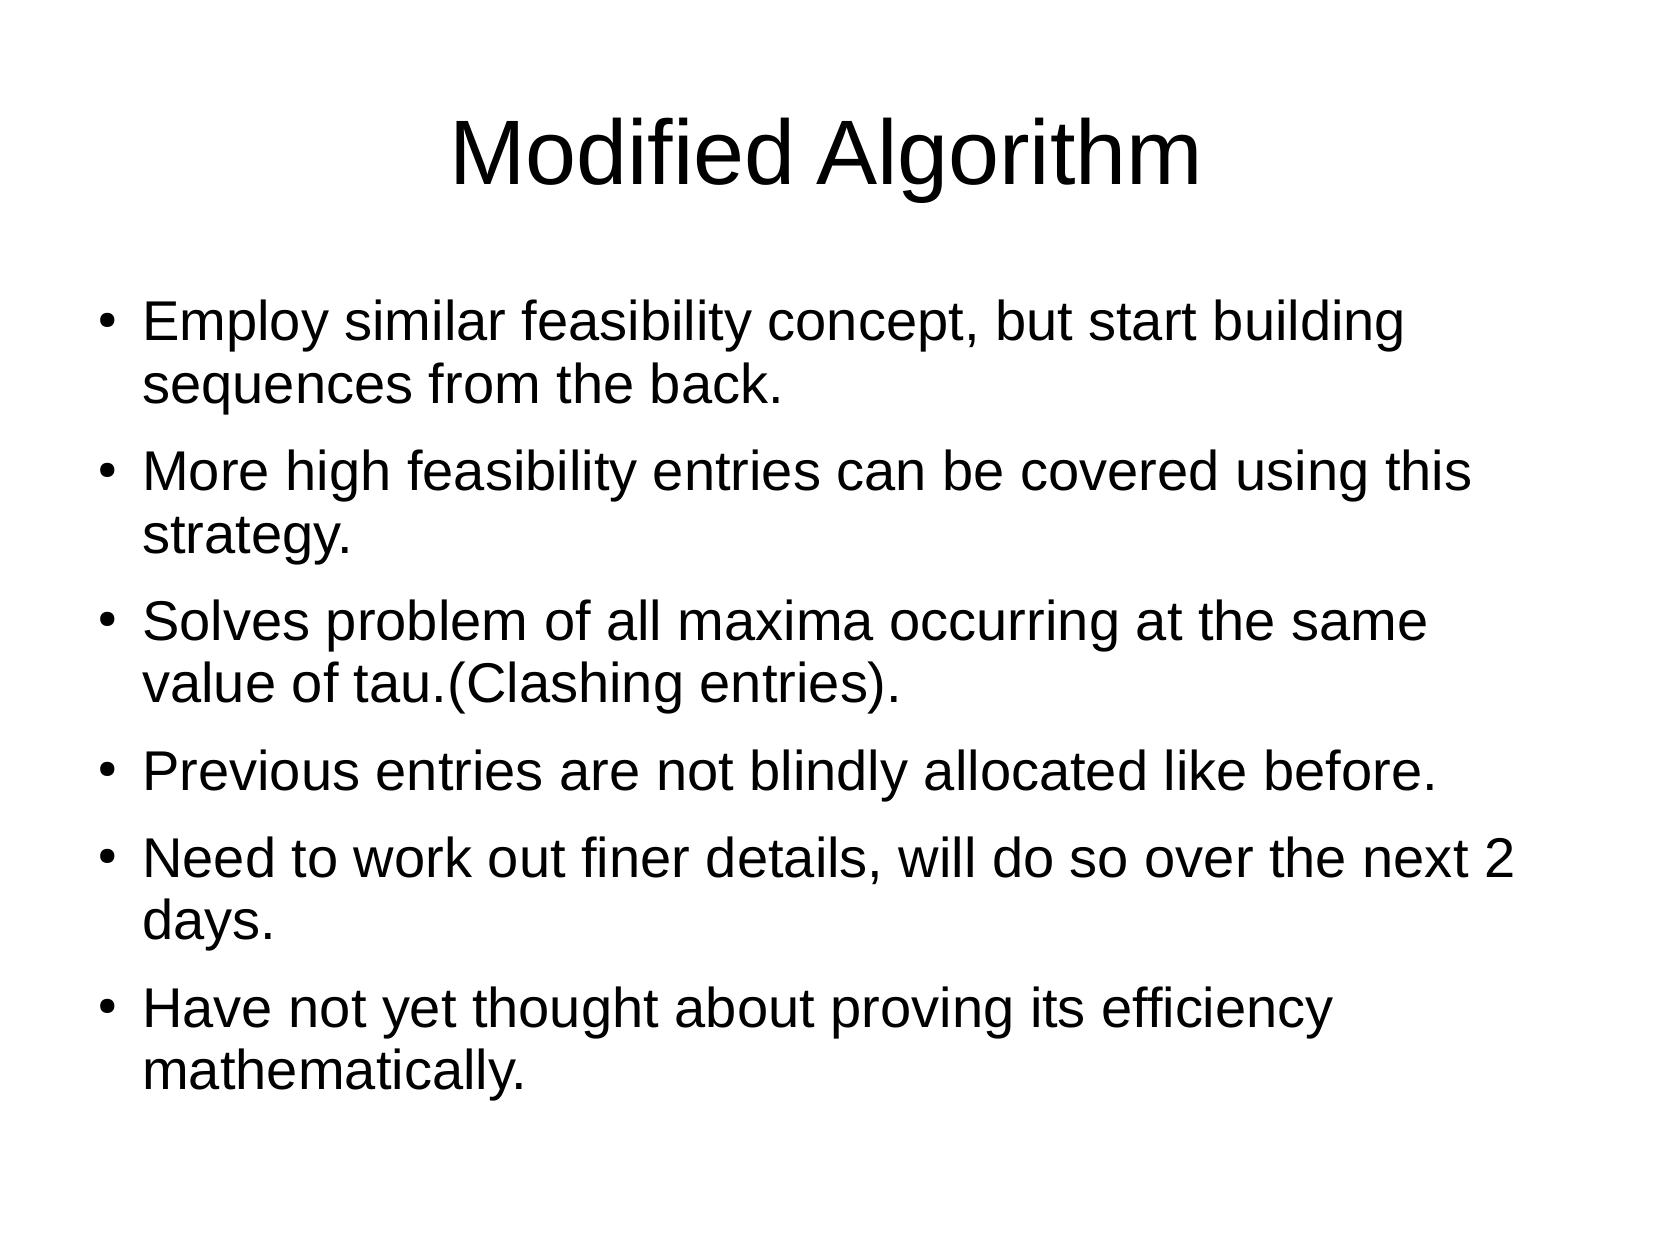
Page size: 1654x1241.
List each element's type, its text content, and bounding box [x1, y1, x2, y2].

list Employ similar feasibility concept, but start building sequences from the back. More high feasibility entries can be covered using this strategy. Solves problem of all maxima occurring at the same value of tau.(Clashing entries). Previous entries are not blindly allocated like before. Need to work out finer details, will do so over the next 2 days. Have not yet thought about proving its efficiency mathematically. [82, 290, 1571, 1111]
title Modified Algorithm [82, 49, 1571, 257]
